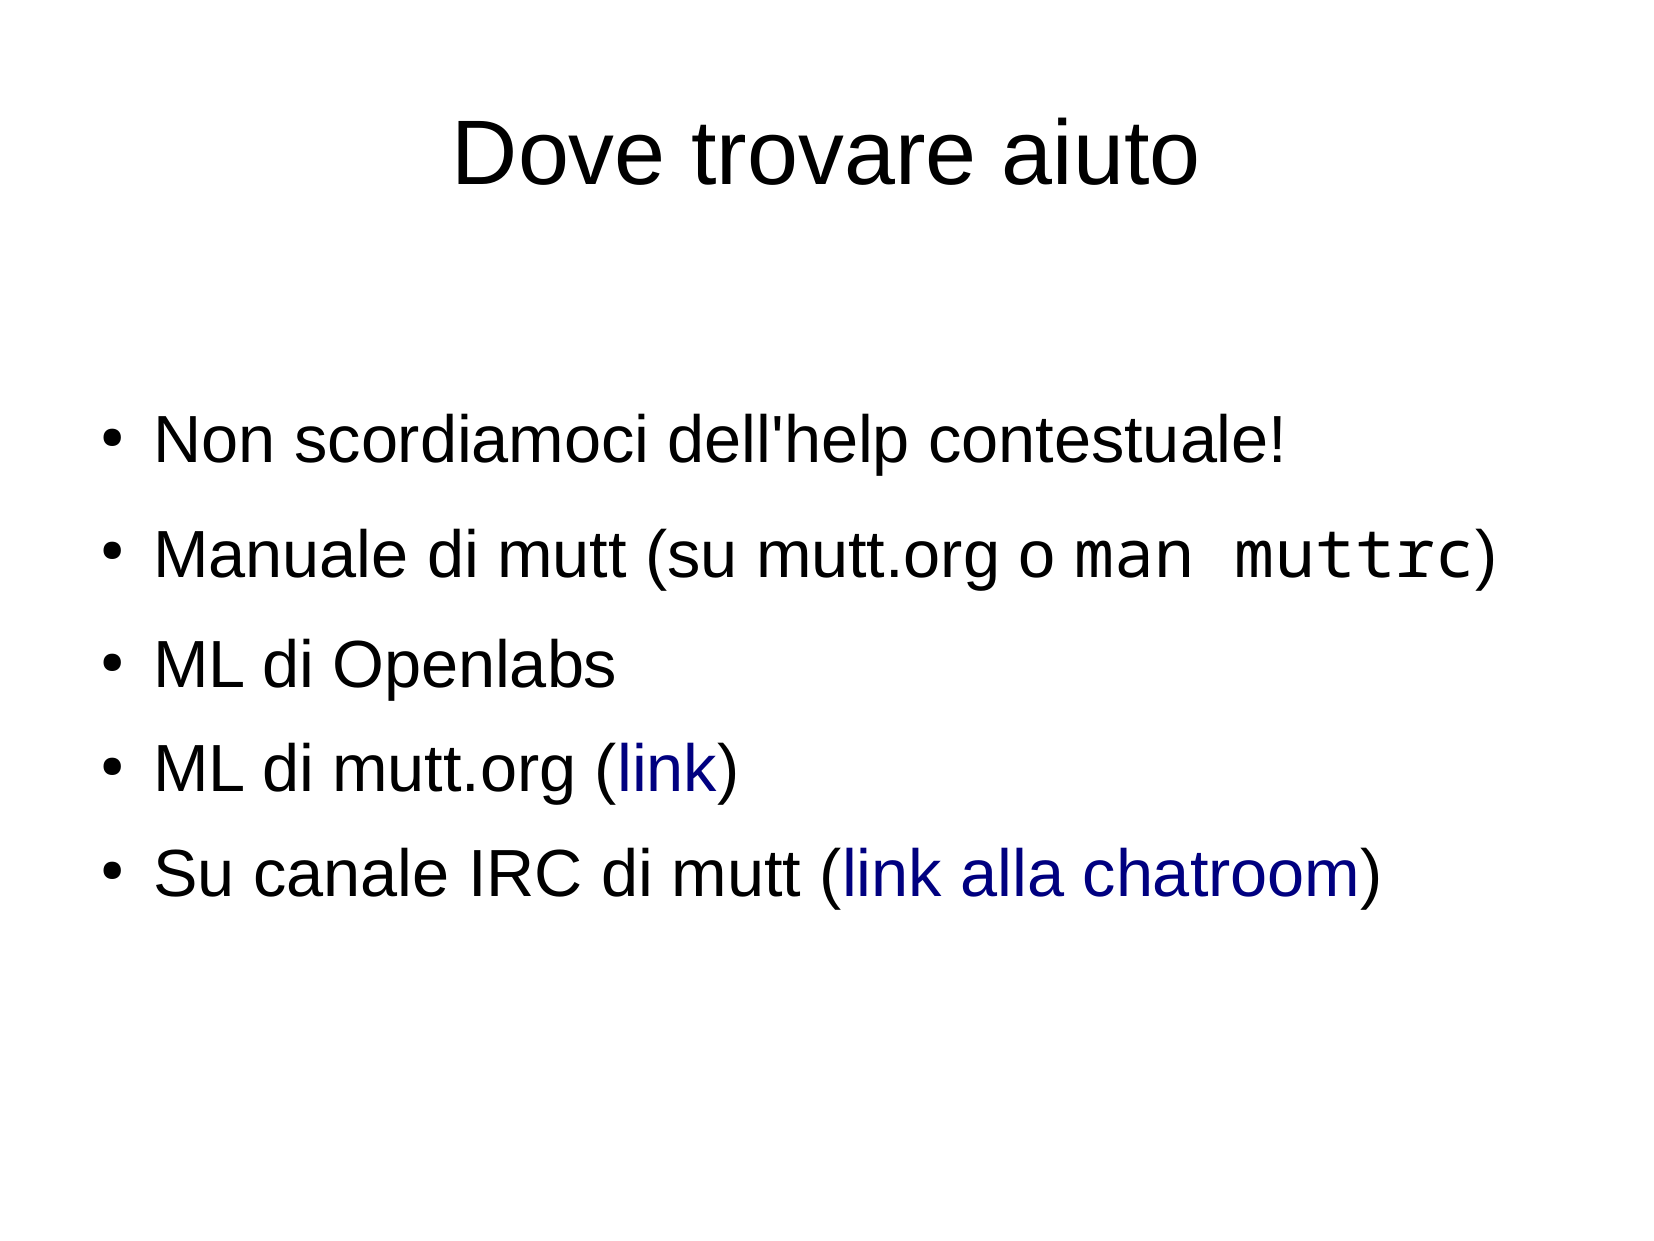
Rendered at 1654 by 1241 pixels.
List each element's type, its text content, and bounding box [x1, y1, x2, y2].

title Dove trovare aiuto [82, 49, 1571, 257]
list Non scordiamoci dell'help contestuale! Manuale di mutt (su mutt.org o man muttrc) ML di Openlabs ML di mutt.org (link) Su canale IRC di mutt (link alla chatroom) [82, 402, 1571, 1122]
